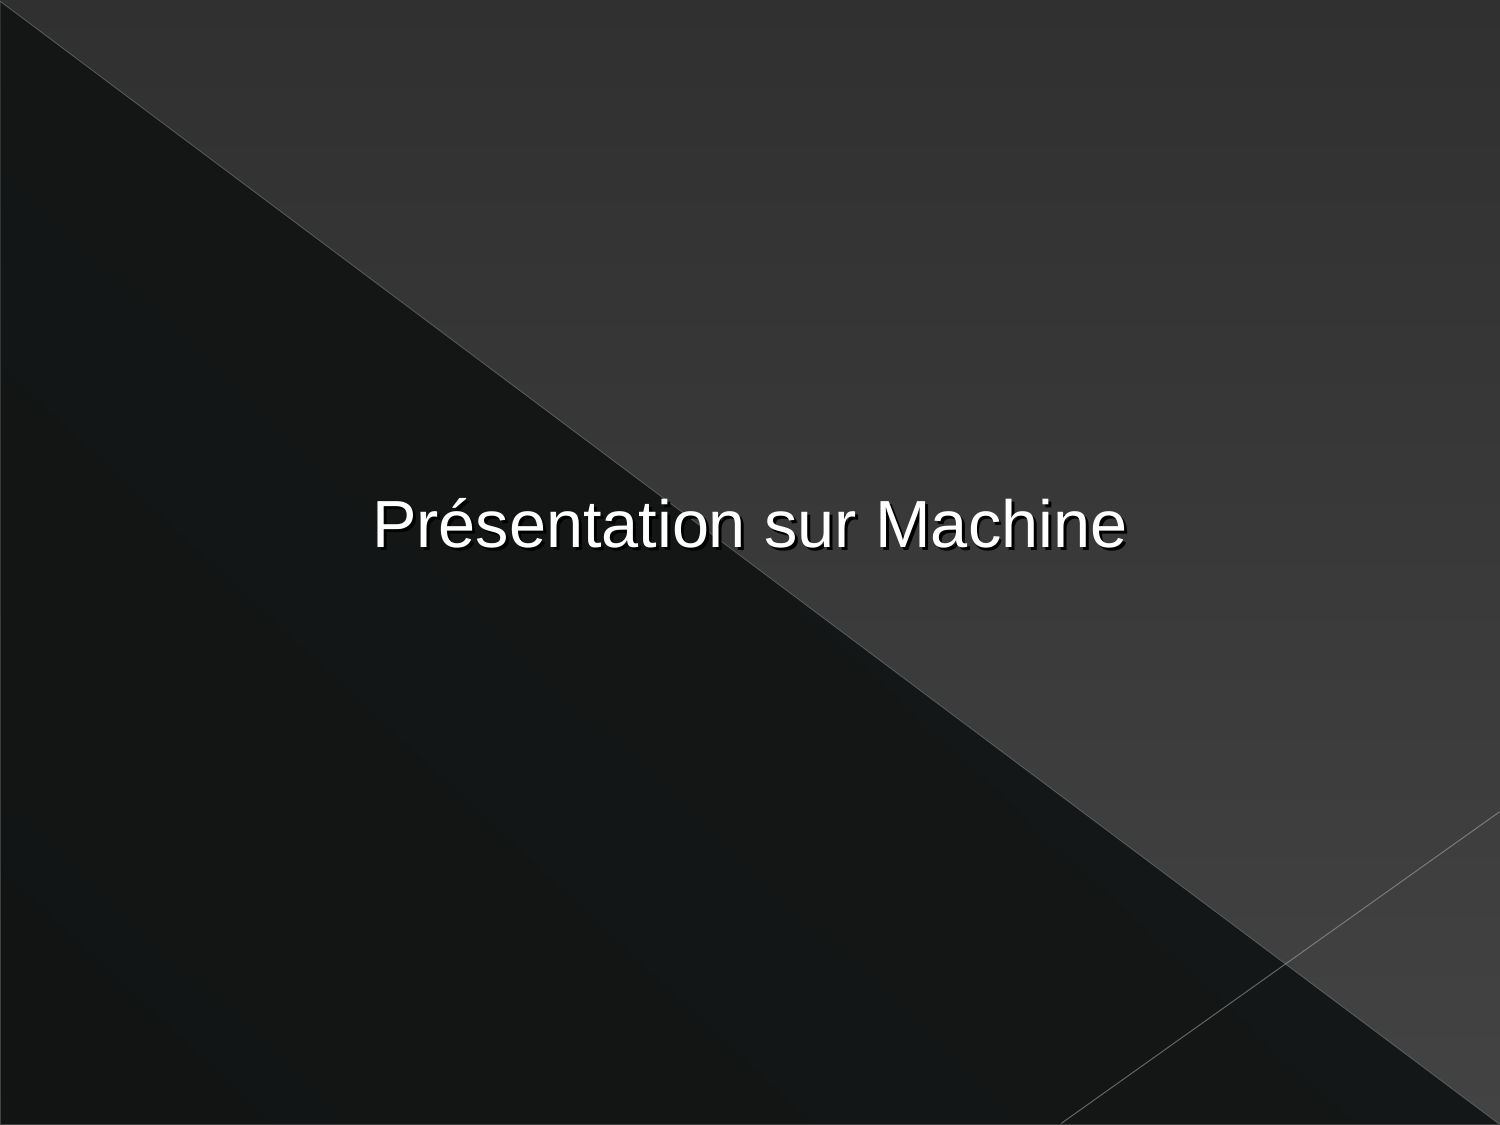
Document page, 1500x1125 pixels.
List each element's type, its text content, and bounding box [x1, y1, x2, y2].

subtitle Présentation sur Machine [75, 43, 1426, 1006]
